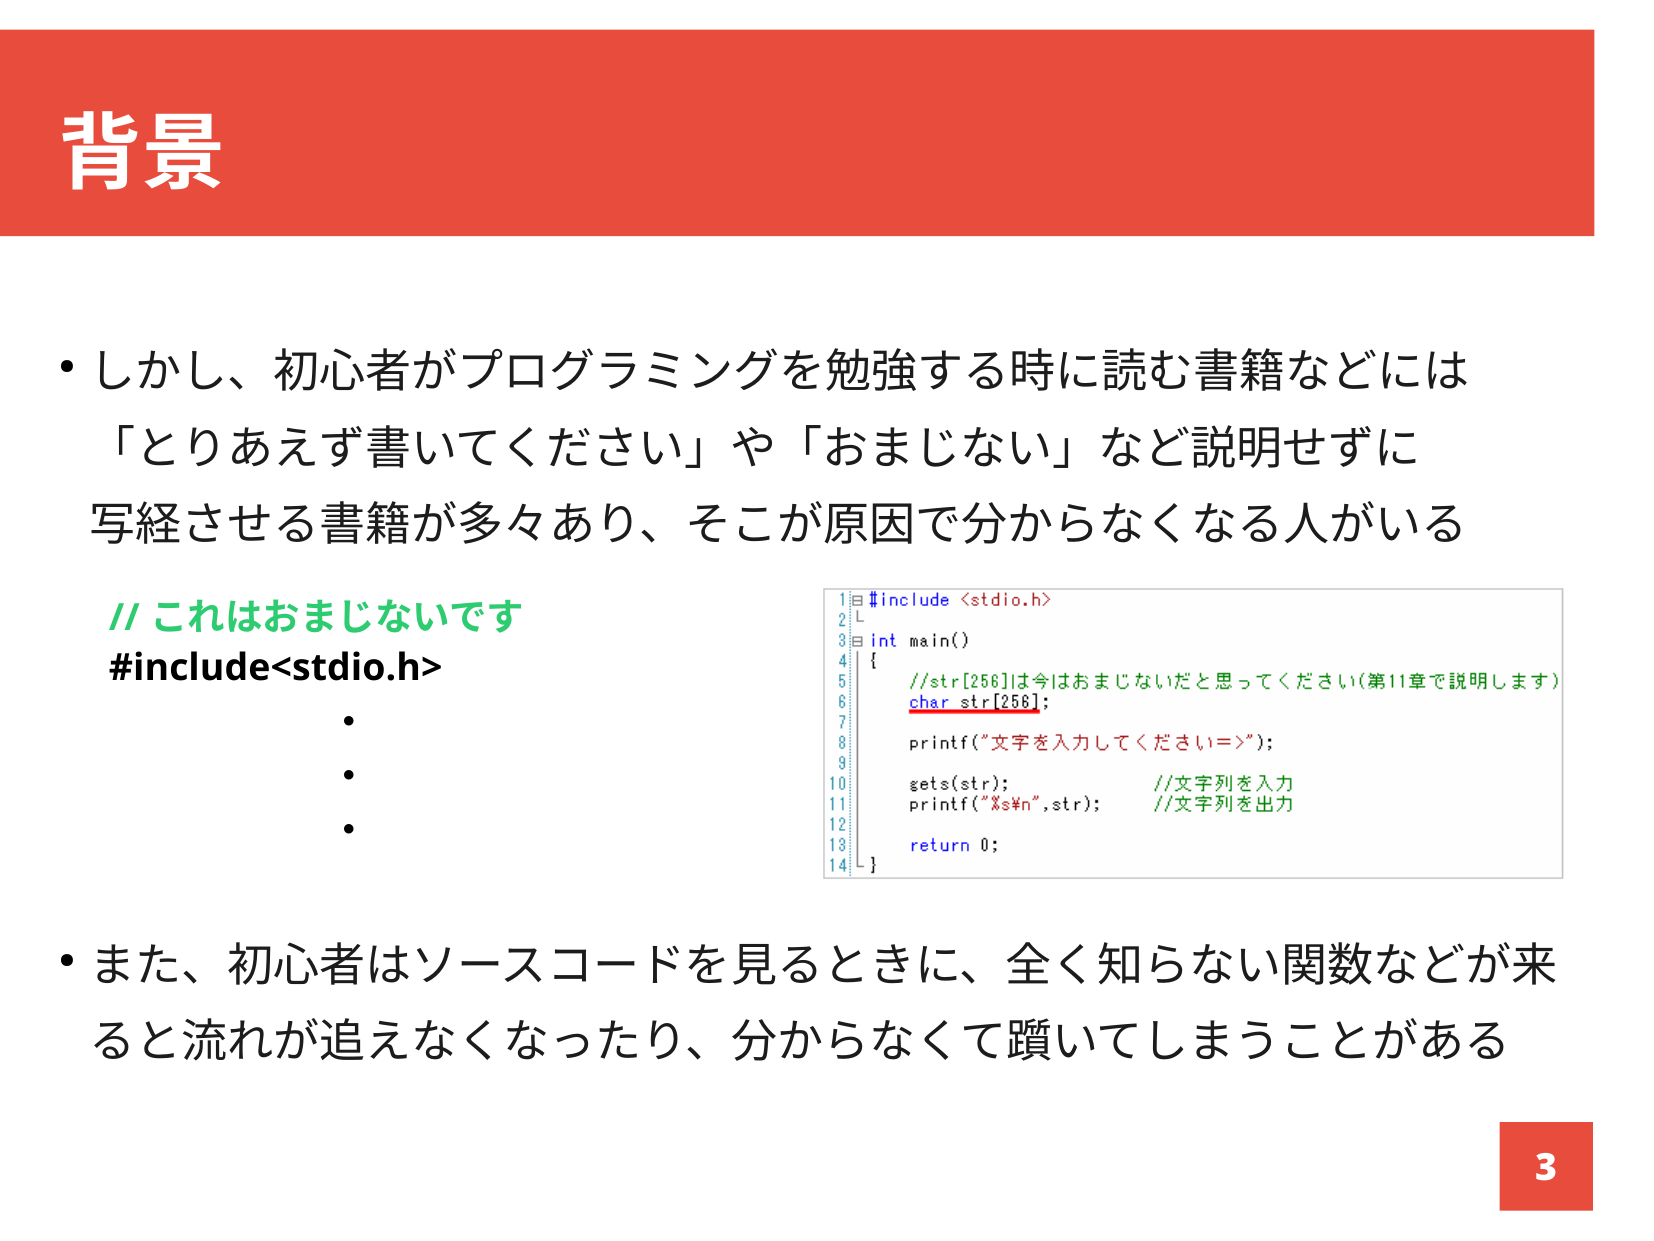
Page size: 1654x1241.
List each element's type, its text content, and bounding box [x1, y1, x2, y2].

title 背景 [59, 59, 1595, 207]
list しかし、初心者がプログラミングを勉強する時に読む書籍などには 「とりあえず書いてください」や「おまじない」など説明せずに 写経させる書籍が多々あり、そこが原因で分からなくなる人がいる また、初心者はソースコードを見るときに、全く知らない関数などが来ると流れが追えなくなったり、分からなくて躓いてしまうことがある [59, 324, 1565, 1093]
picture [822, 587, 1565, 882]
text_box //これはおまじないです #include<stdio.h> ・ ・ ・ [94, 579, 800, 876]
